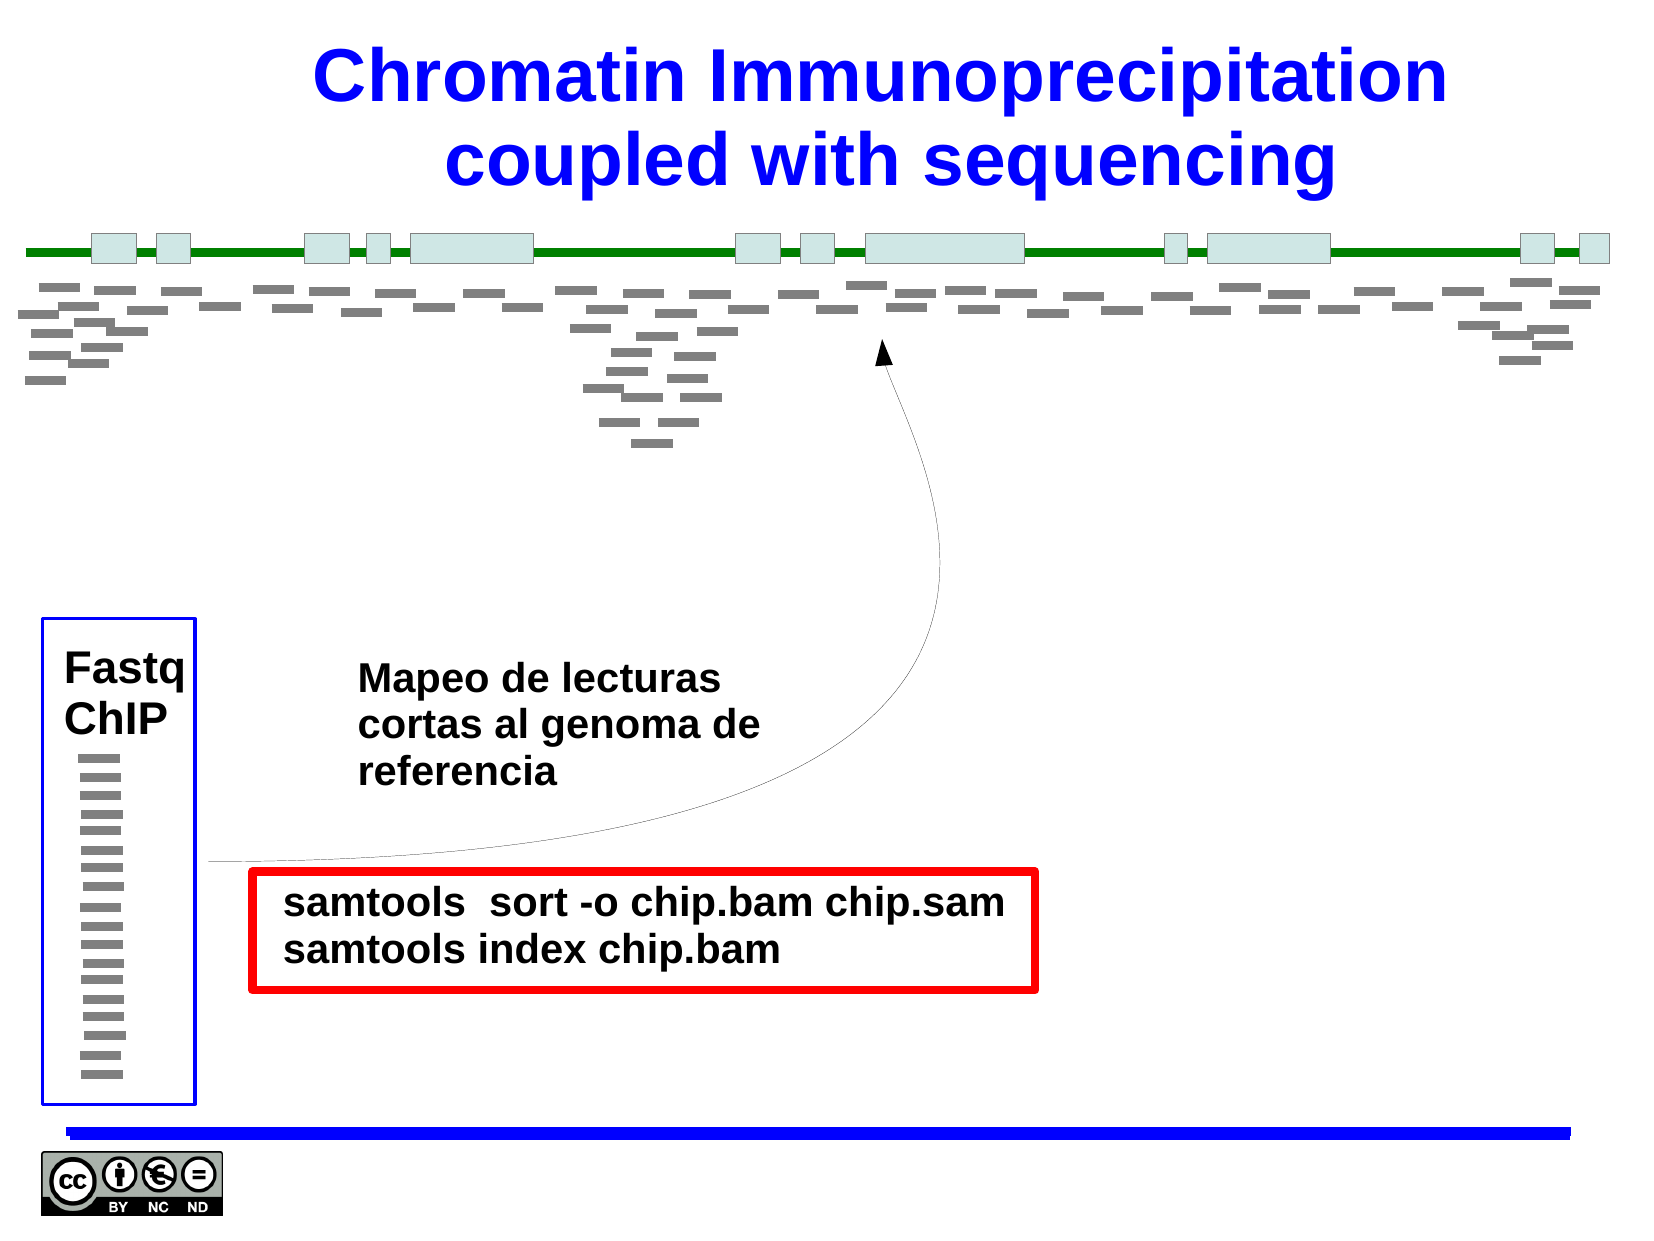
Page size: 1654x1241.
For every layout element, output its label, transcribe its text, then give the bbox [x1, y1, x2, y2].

text_box Mapeo de lecturas cortas al genoma de referencia [718, 755, 823, 802]
title Chromatin Immunoprecipitation coupled with sequencing [147, 13, 1636, 222]
text_box [1207, 233, 1331, 264]
text_box samtools sort -o chip.bam chip.sam samtools index chip.bam [268, 871, 1633, 1119]
text_box [91, 233, 137, 264]
text_box [1579, 233, 1610, 264]
text_box [800, 233, 835, 264]
text_box Mapeo de lecturas cortas al genoma de referencia [342, 647, 823, 802]
text_box [156, 233, 191, 264]
text_box [410, 233, 534, 264]
text_box [1520, 233, 1555, 264]
text_box [366, 233, 391, 264]
text_box samtools sort -o chip.bam chip.sam samtools index chip.bam [268, 876, 1031, 986]
text_box [735, 233, 781, 264]
picture [41, 1151, 223, 1216]
text_box [865, 233, 1025, 264]
text_box [42, 618, 196, 1105]
text_box Fastq ChIP [49, 634, 214, 752]
text_box [304, 233, 350, 264]
text_box [1164, 233, 1188, 264]
